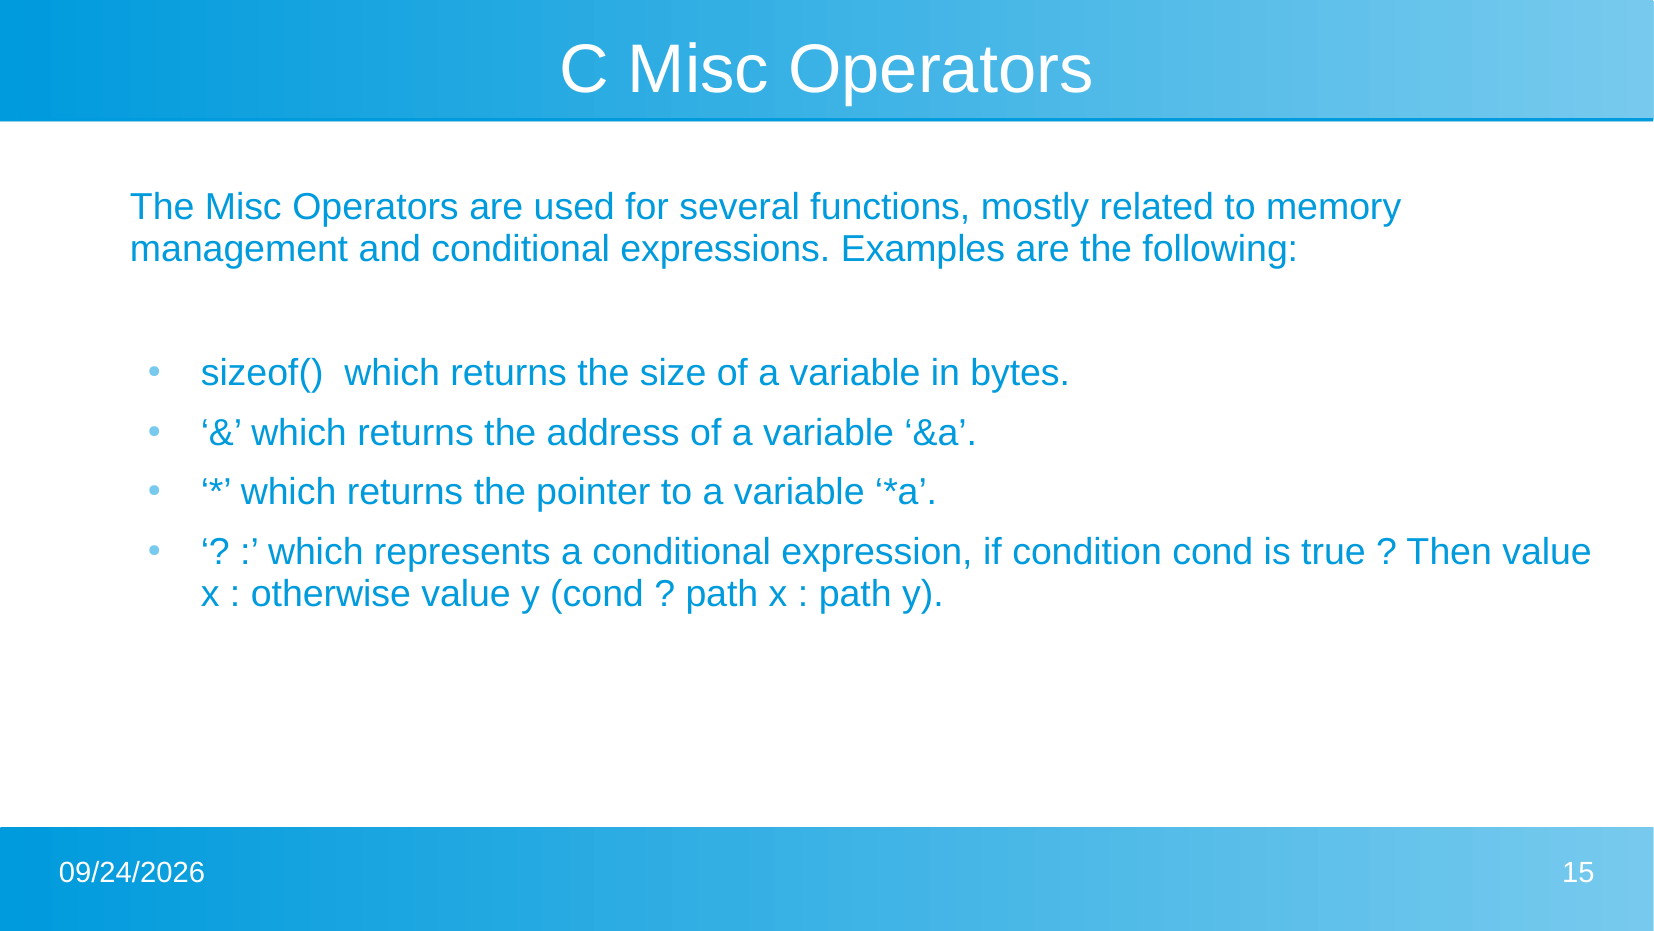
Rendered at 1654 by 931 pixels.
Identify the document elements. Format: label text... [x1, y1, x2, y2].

list The Misc Operators are used for several functions, mostly related to memory management and conditional expressions. Examples are the following: sizeof() which returns the size of a variable in bytes. ‘&’ which returns the address of a variable ‘&a’. ‘*’ which returns the pointer to a variable ‘*a’. ‘? :’ which represents a conditional expression, if condition cond is true ? Then value x : otherwise value y (cond ? path x : path y). [59, 108, 1595, 699]
title C Misc Operators [59, 29, 1595, 108]
